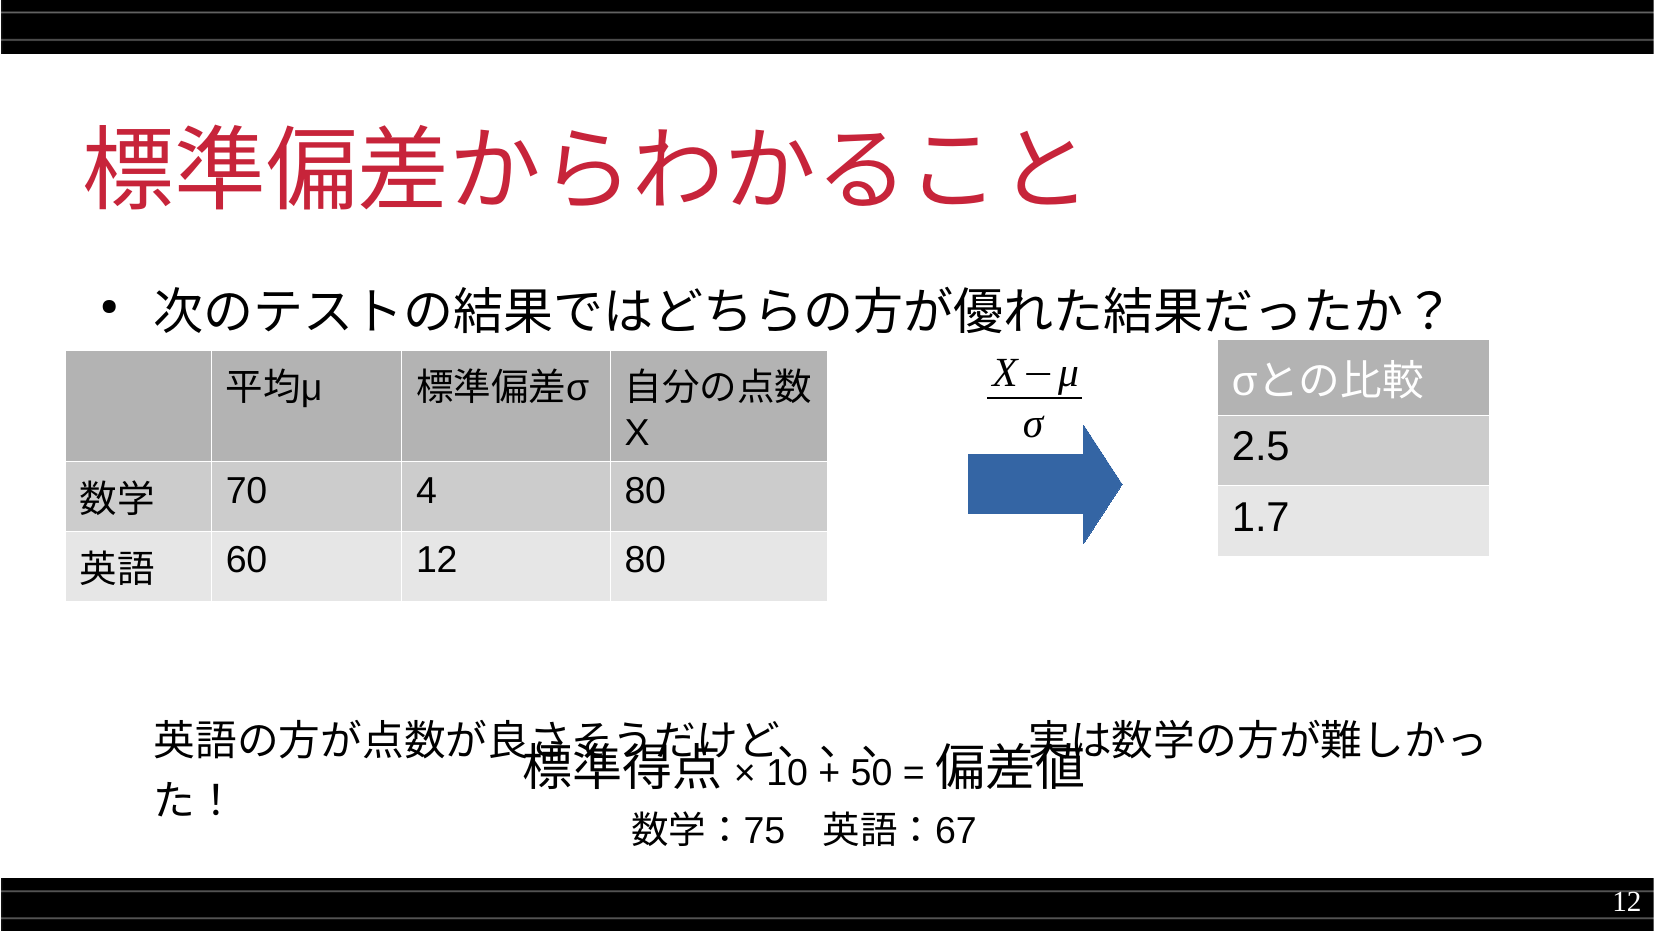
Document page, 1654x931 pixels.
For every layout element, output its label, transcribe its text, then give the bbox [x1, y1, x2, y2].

table_cell 英語 [66, 532, 211, 601]
table_header 標準偏差σ [402, 351, 610, 461]
table_cell 4 [402, 462, 610, 531]
table_cell 1.7 [1218, 486, 1489, 556]
picture [1, 878, 1654, 931]
table_cell 70 [212, 462, 401, 531]
table_header 自分の点数 X [611, 351, 827, 461]
table_cell 12 [402, 532, 610, 601]
table_header 平均μ [212, 351, 401, 461]
table_cell 80 [611, 532, 827, 601]
table_header σとの比較 [1218, 340, 1489, 415]
list 次のテストの結果ではどちらの方が優れた結果だったか？ 英語の方が点数が良さそうだけど、、、 実は数学の方が難しかった！ [82, 271, 1571, 851]
text_box 標準得点 × 10 + 50 = 偏差値 数学：75 英語：67 [507, 720, 1106, 830]
table_cell 数学 [66, 462, 211, 531]
title 標準偏差からわかること [82, 92, 1571, 249]
chart [978, 348, 1090, 447]
table_cell 80 [611, 462, 827, 531]
table_header [66, 351, 211, 461]
table_cell 2.5 [1218, 416, 1489, 485]
table_cell 60 [212, 532, 401, 601]
text_box [968, 425, 1123, 544]
picture [1, 0, 1654, 54]
